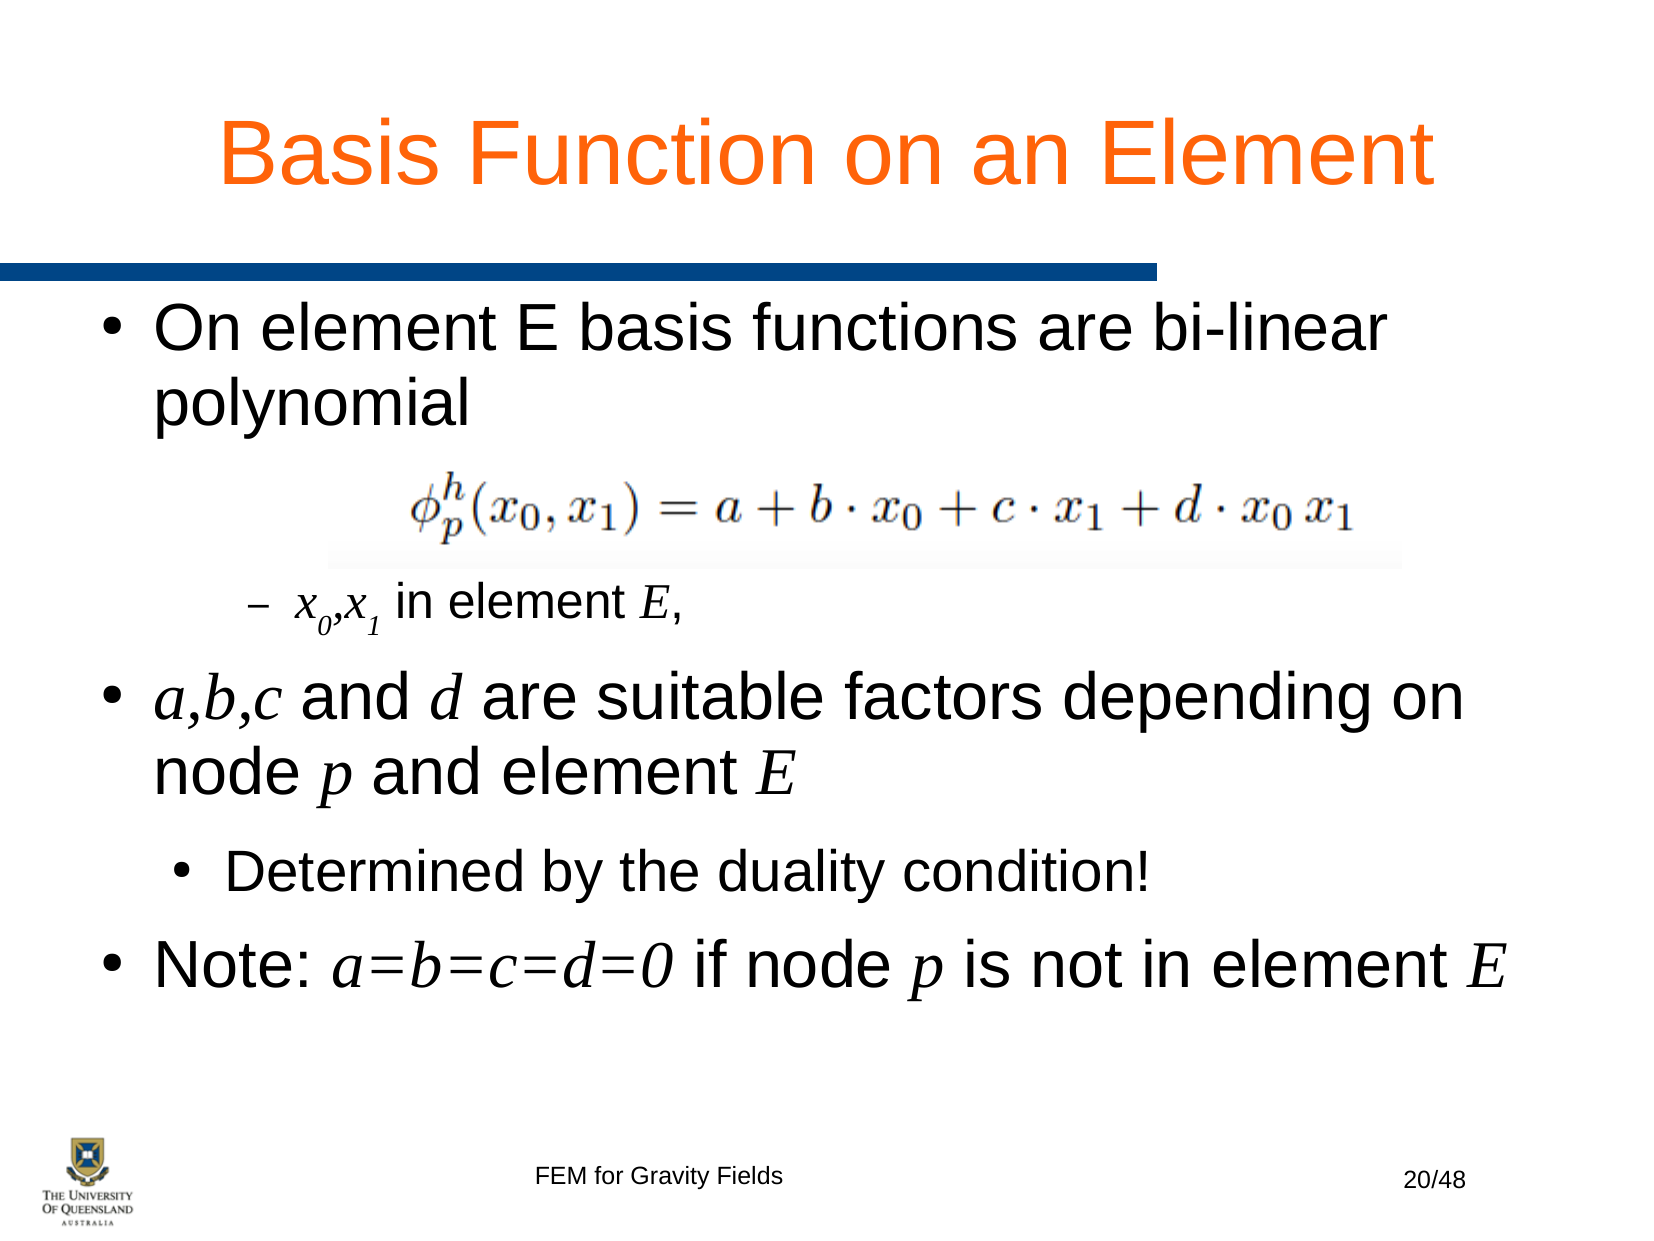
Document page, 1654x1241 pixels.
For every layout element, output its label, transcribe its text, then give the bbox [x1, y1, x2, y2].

list On element E basis functions are bi-linear polynomial x0,x1 in element E, a,b,c and d are suitable factors depending on node p and element E Determined by the duality condition! Note: a=b=c=d=0 if node p is not in element E [82, 290, 1571, 1010]
picture [328, 458, 1402, 569]
picture [35, 1133, 142, 1235]
title Basis Function on an Element [82, 49, 1571, 257]
